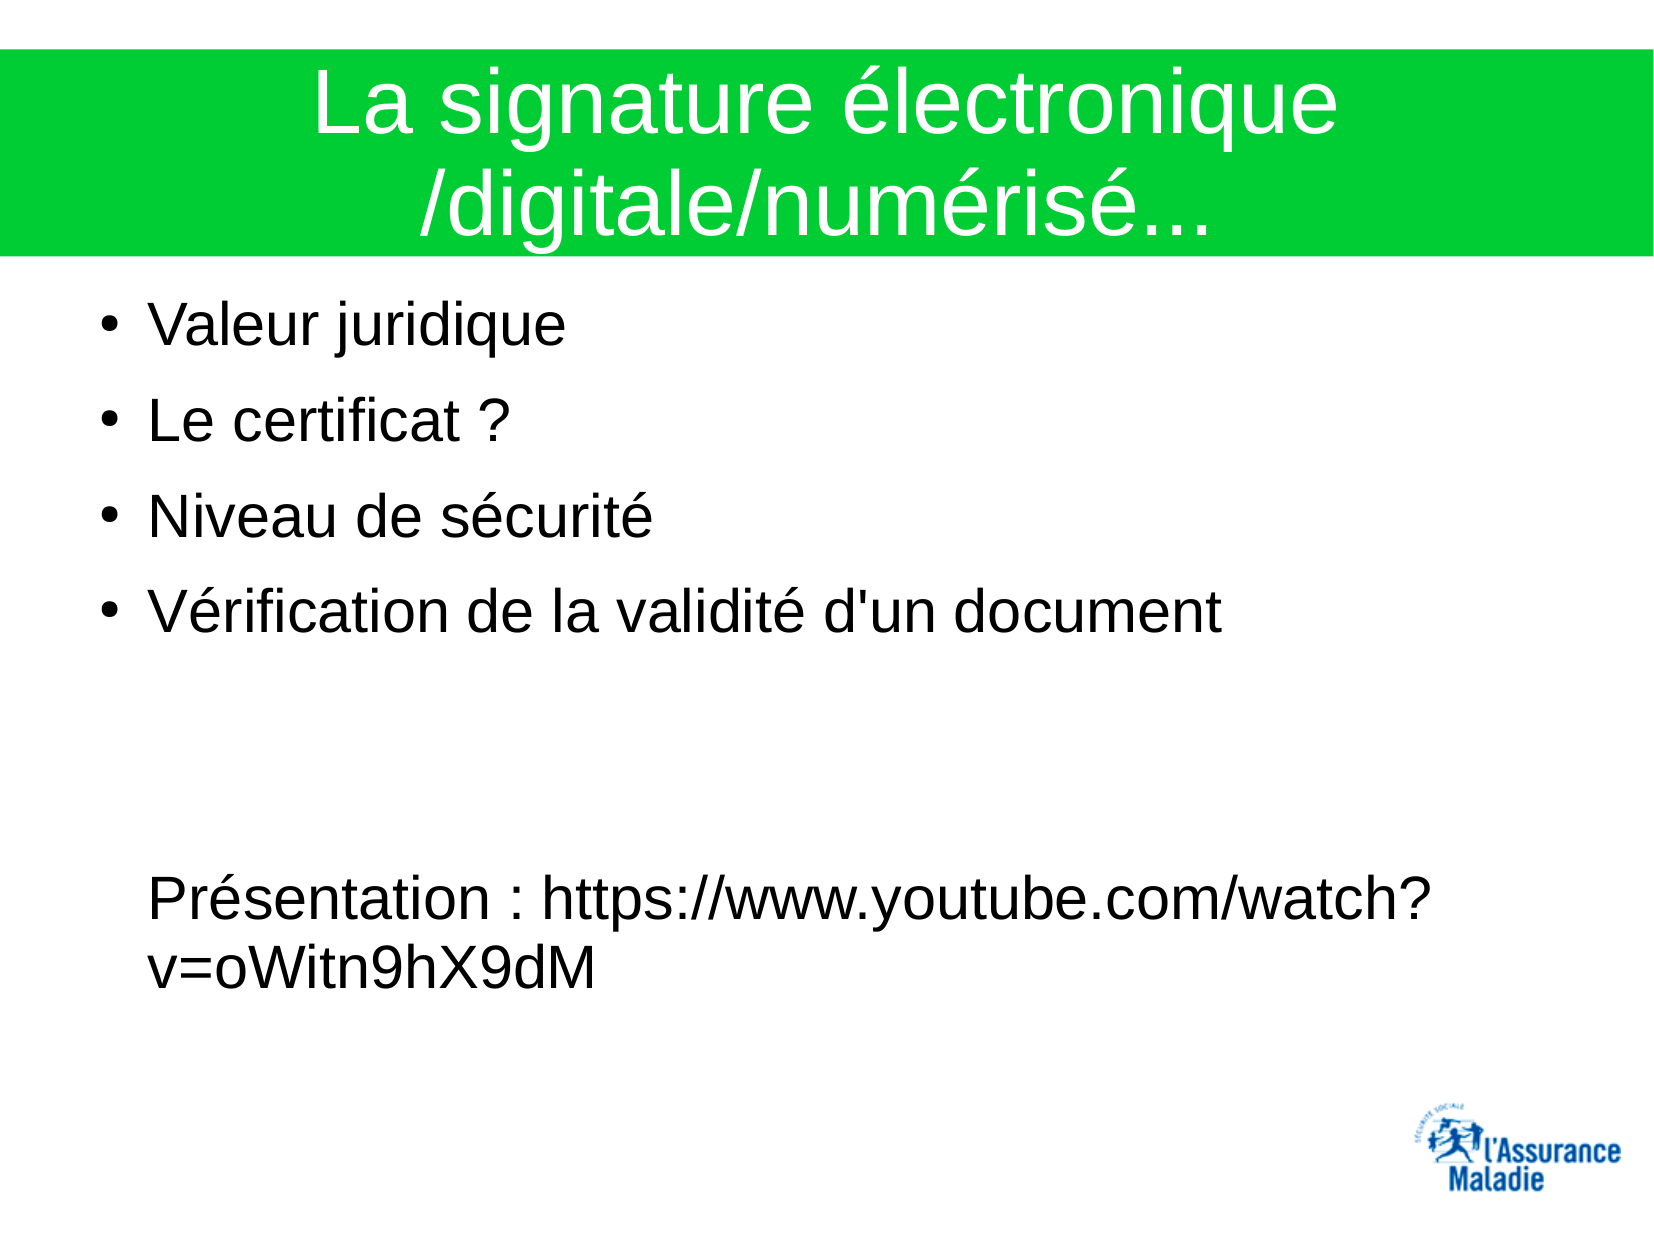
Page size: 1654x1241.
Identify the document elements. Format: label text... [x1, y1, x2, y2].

picture [1393, 1099, 1621, 1193]
title La signature électronique /digitale/numérisé... [0, 49, 1654, 257]
list Valeur juridique Le certificat ? Niveau de sécurité Vérification de la validité d'un document Présentation : https://www.youtube.com/watch?v=oWitn9hX9dM [82, 290, 1571, 1010]
